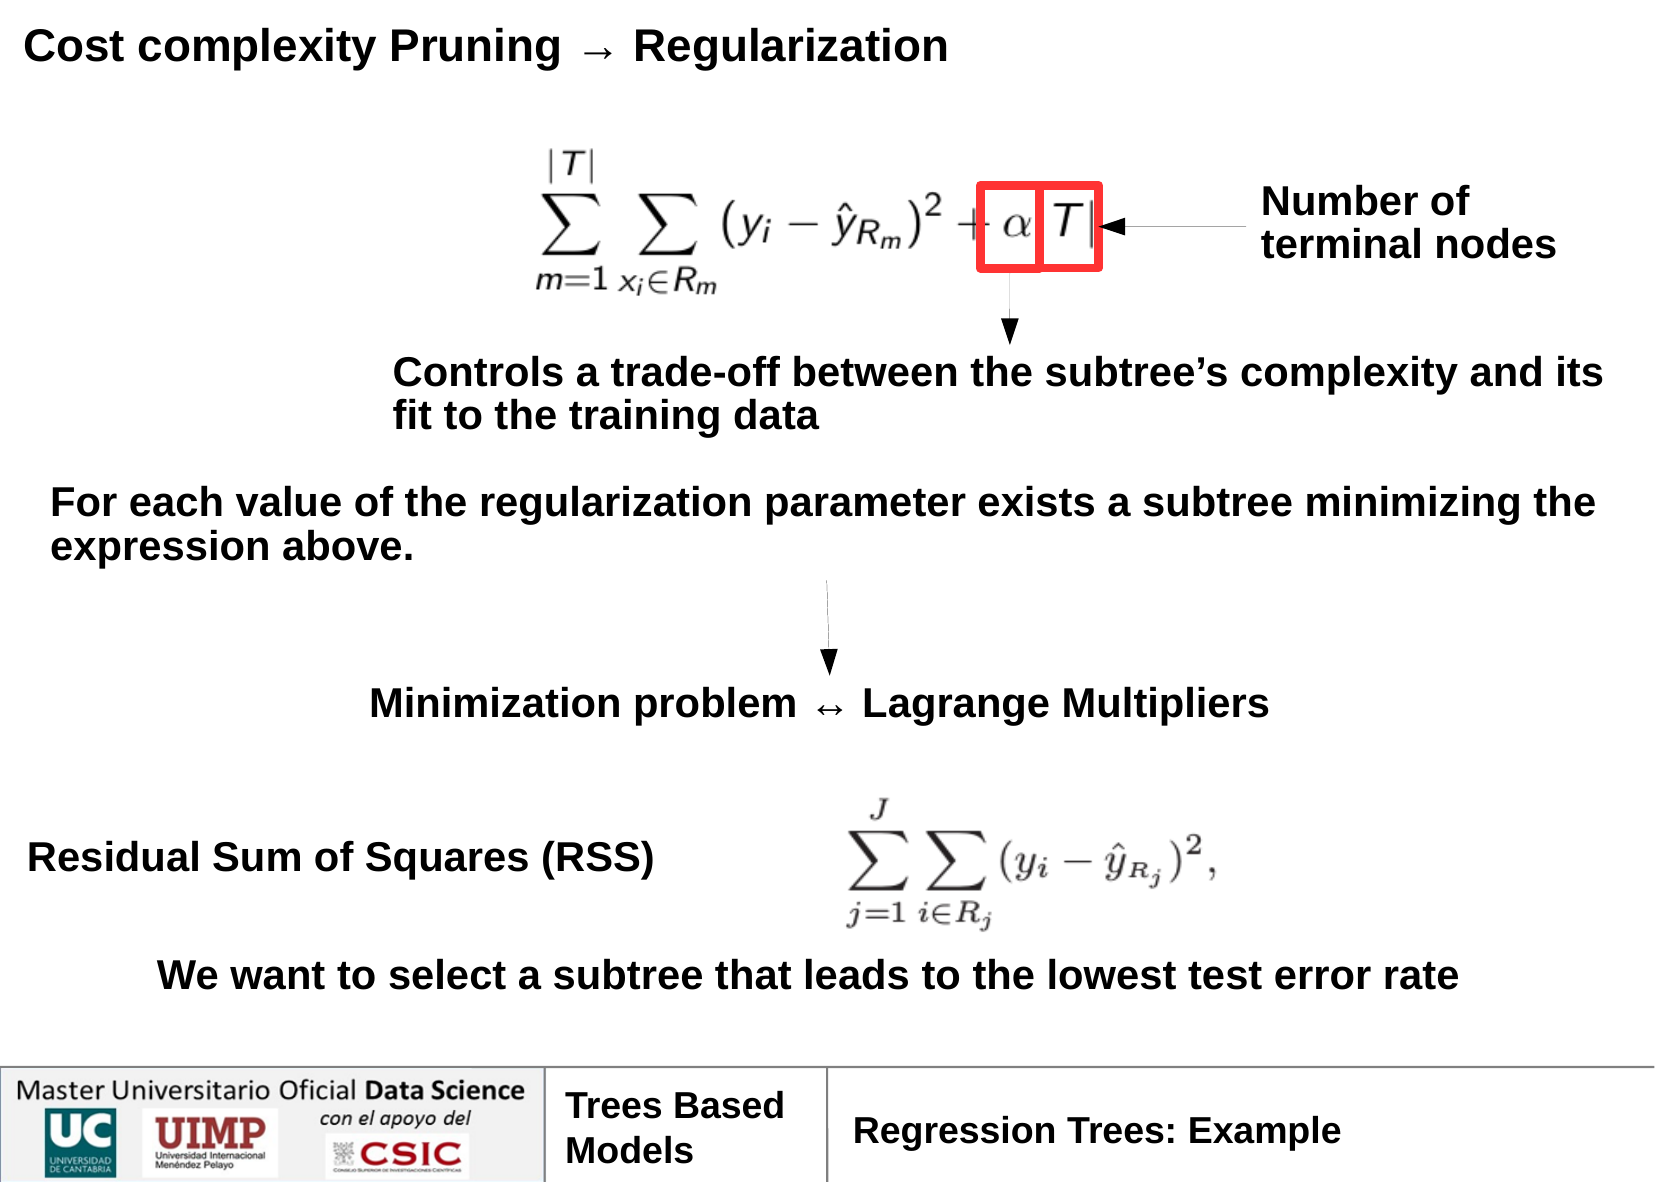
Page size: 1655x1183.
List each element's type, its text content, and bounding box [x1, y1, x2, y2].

text_box Minimization problem ↔ Lagrange Multipliers [354, 675, 1306, 740]
text_box Regression Trees: Example [838, 1098, 1359, 1151]
picture [1044, 190, 1094, 264]
text_box For each value of the regularization parameter exists a subtree minimizing the expression above. [35, 474, 1619, 581]
picture [546, 1069, 550, 1182]
picture [496, 111, 1129, 343]
text_box Cost complexity Pruning → Regularization [8, 12, 981, 79]
picture [1010, 227, 1129, 343]
text_box Number of terminal nodes [1246, 173, 1577, 280]
picture [985, 190, 1035, 264]
text_box Residual Sum of Squares (RSS) [12, 829, 674, 893]
picture [0, 1068, 543, 1182]
picture [814, 780, 1239, 942]
text_box Controls a trade-off between the subtree’s complexity and its fit to the training data [377, 345, 1642, 451]
text_box We want to select a subtree that leads to the lowest test error rate [142, 947, 1501, 1012]
